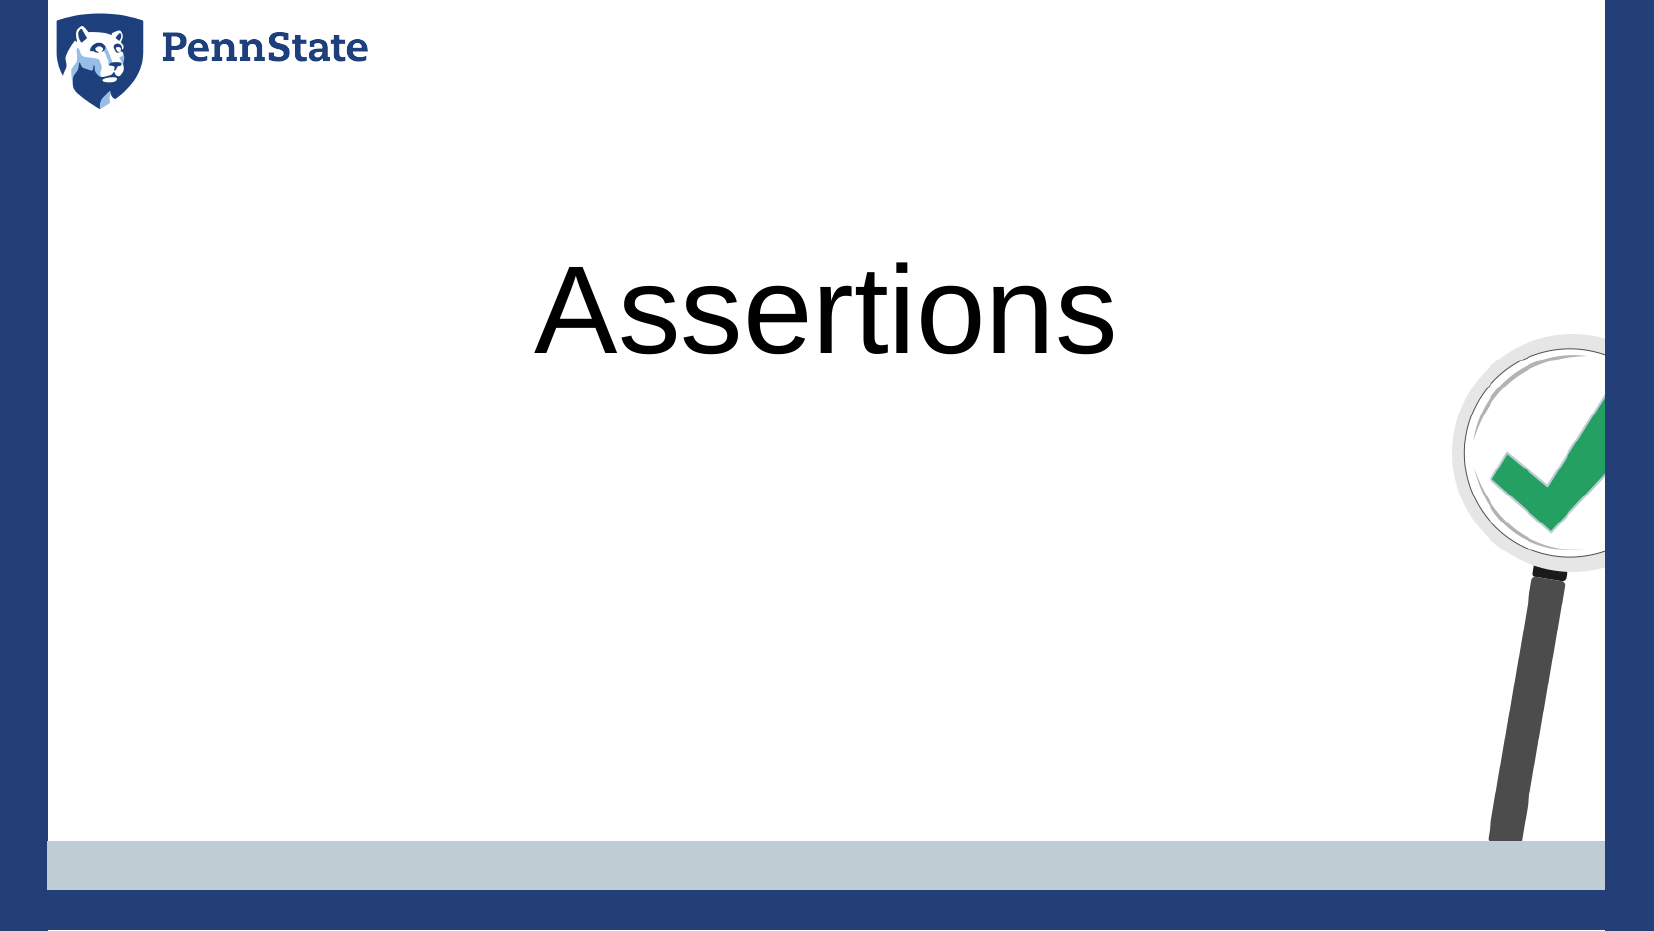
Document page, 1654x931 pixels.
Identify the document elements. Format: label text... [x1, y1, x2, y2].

list Assertions [261, 240, 1393, 436]
picture [48, 0, 411, 152]
picture [1452, 334, 1605, 841]
